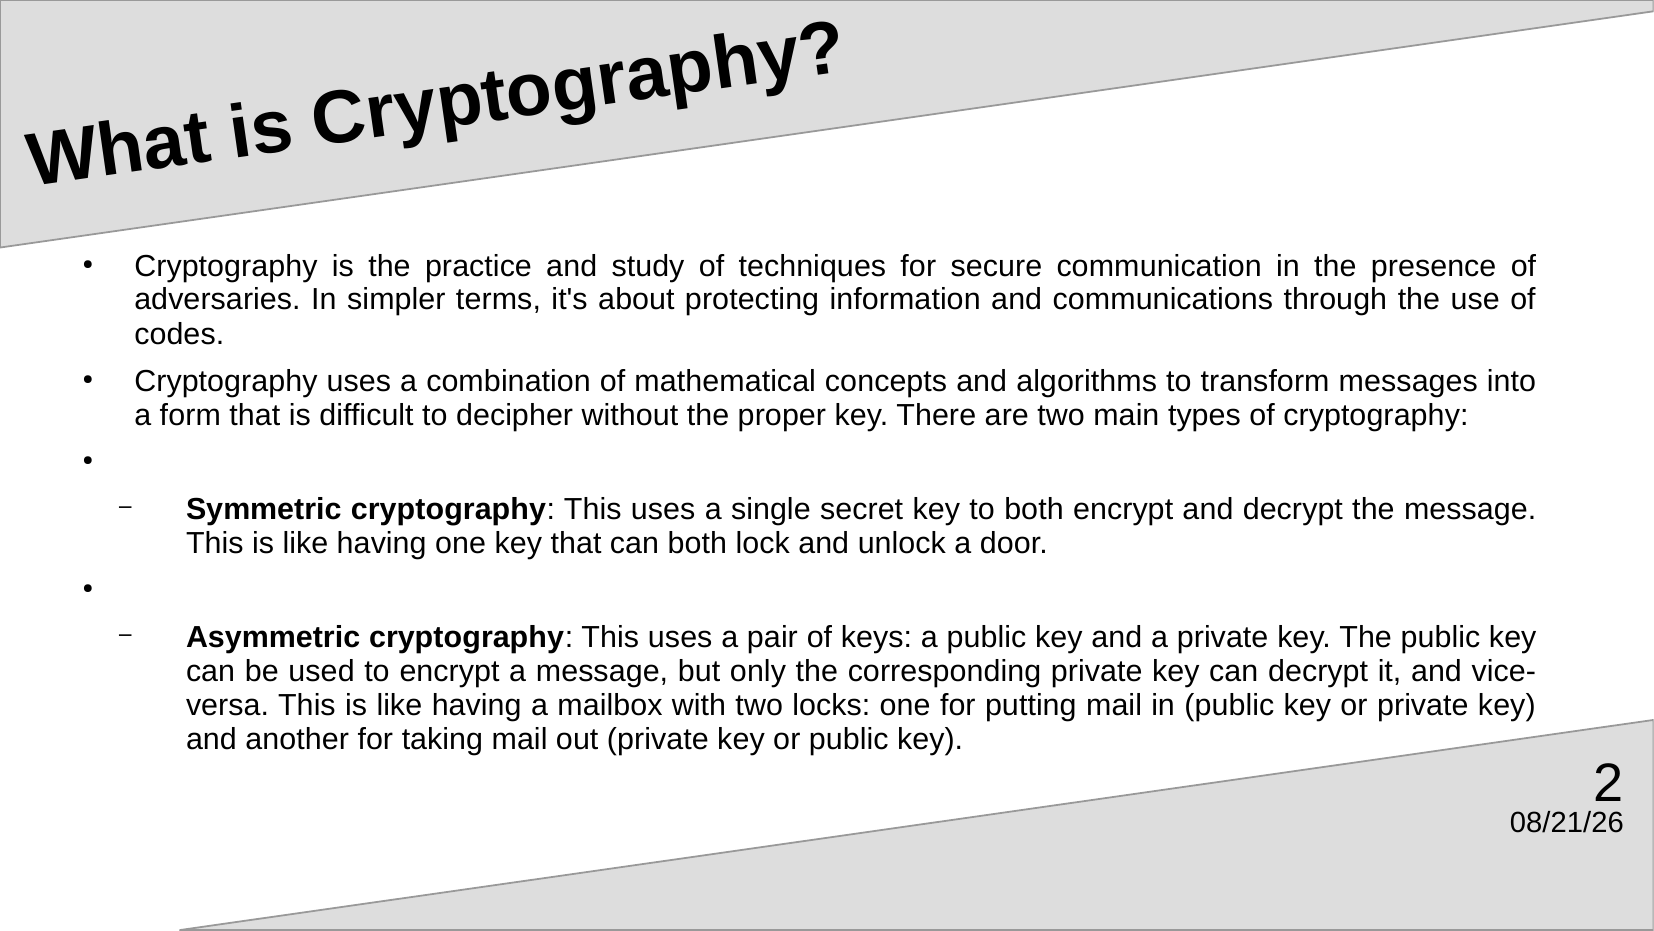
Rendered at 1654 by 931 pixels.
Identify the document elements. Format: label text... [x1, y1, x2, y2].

list Cryptography is the practice and study of techniques for secure communication in the presence of adversaries. In simpler terms, it's about protecting information and communications through the use of codes. Cryptography uses a combination of mathematical concepts and algorithms to transform messages into a form that is difficult to decipher without the proper key. There are two main types of cryptography: Symmetric cryptography: This uses a single secret key to both encrypt and decrypt the message. This is like having one key that can both lock and unlock a door. Asymmetric cryptography: This uses a pair of keys: a public key and a private key. The public key can be used to encrypt a message, but only the corresponding private key can decrypt it, and vice-versa. This is like having a mailbox with two locks: one for putting mail in (public key or private key) and another for taking mail out (private key or public key). [82, 248, 1538, 789]
title What is Cryptography? [16, 0, 1501, 239]
